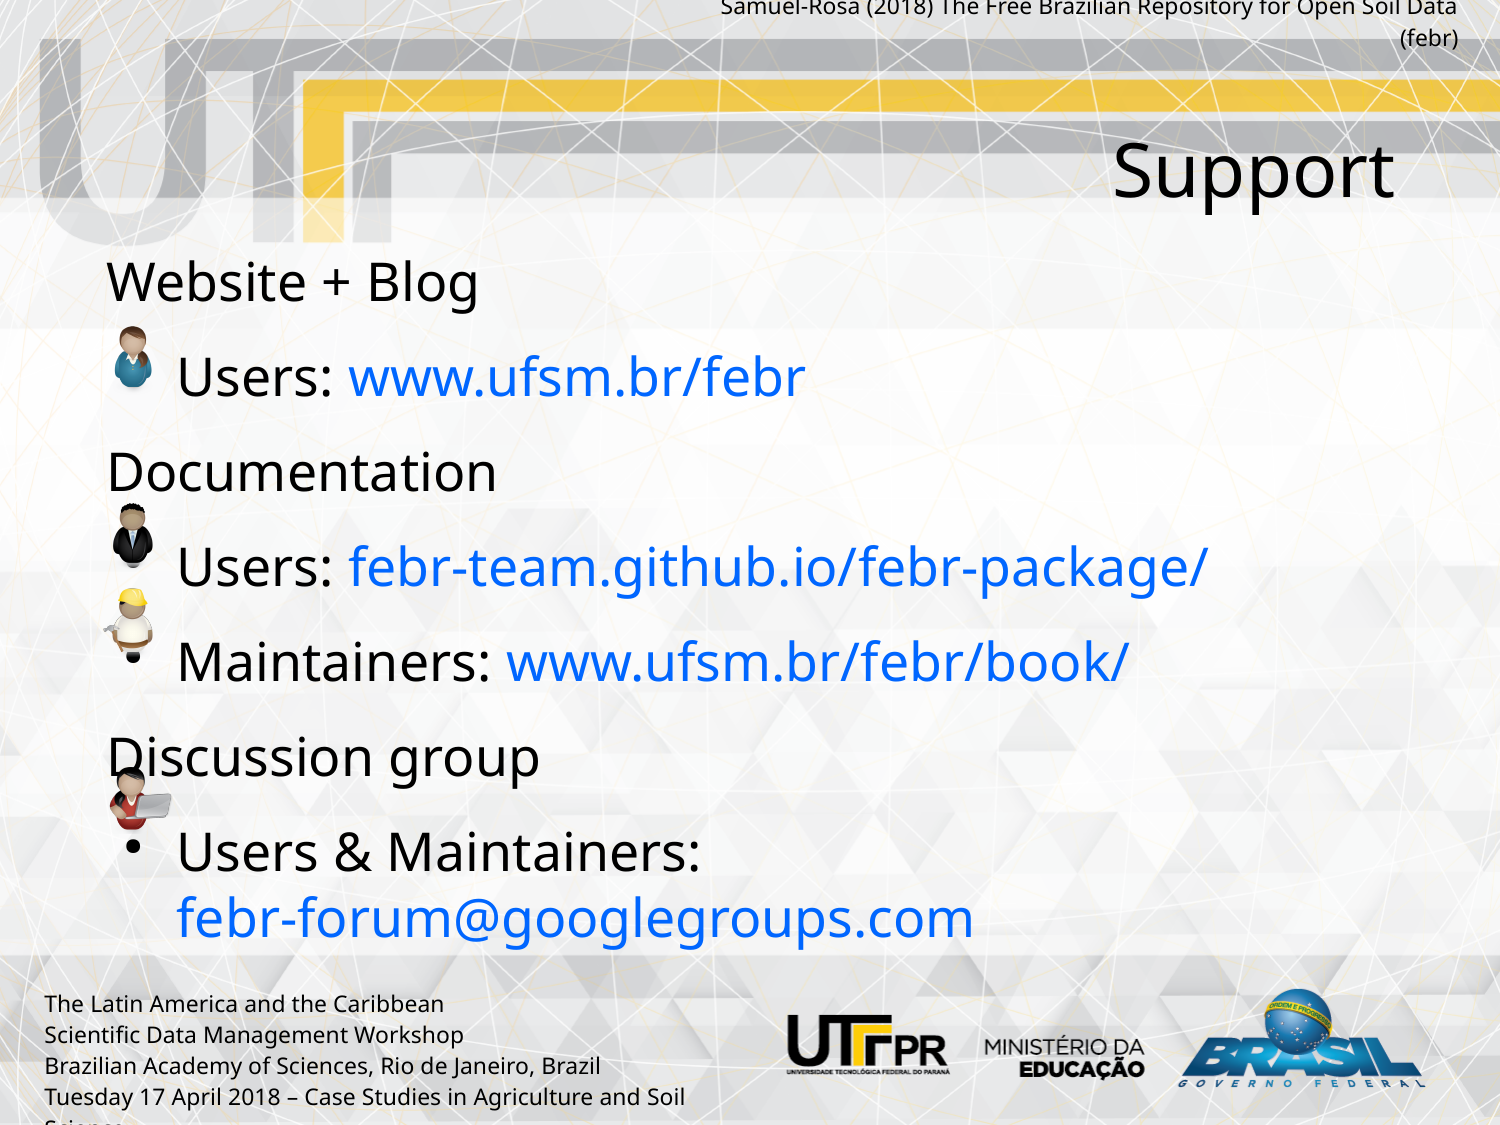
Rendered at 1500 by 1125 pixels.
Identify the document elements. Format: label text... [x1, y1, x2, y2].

picture [1420, 0, 1438, 7]
picture [1398, 0, 1408, 7]
picture [1213, 0, 1261, 7]
picture [922, 0, 930, 7]
picture [1096, 0, 1139, 7]
picture [798, 0, 810, 7]
picture [1048, 0, 1094, 7]
picture [897, 0, 906, 7]
picture [1264, 0, 1299, 7]
picture [889, 0, 896, 7]
title Support [102, 60, 1397, 278]
picture [946, 0, 954, 7]
picture [869, 0, 882, 7]
picture [908, 0, 917, 7]
picture [1364, 0, 1396, 7]
picture [1300, 0, 1310, 7]
picture [1311, 0, 1367, 7]
picture [882, 0, 888, 7]
picture [989, 0, 1040, 7]
picture [1410, 0, 1419, 7]
list Website + Blog Users: www.ufsm.br/febr Documentation Users: febr-team.github.io/febr-package/ Maintainers: www.ufsm.br/febr/book/ Discussion group Users & Maintainers: febr-forum@googlegroups.com [106, 248, 1465, 956]
picture [0, 0, 1500, 1125]
picture [818, 0, 868, 7]
text_box Samuel-Rosa (2018) The Free Brazilian Repository for Open Soil Data (febr) [690, 7, 1459, 36]
text_box The Latin America and the Caribbean Scientific Data Management Workshop Brazilian Academy of Sciences, Rio de Janeiro, Brazil Tuesday 17 April 2018 – Case Studies in Agriculture and Soil Science [29, 980, 751, 1111]
picture [956, 0, 987, 7]
picture [723, 0, 796, 7]
picture [1431, 36, 1438, 45]
picture [1147, 0, 1211, 7]
picture [930, 0, 944, 7]
